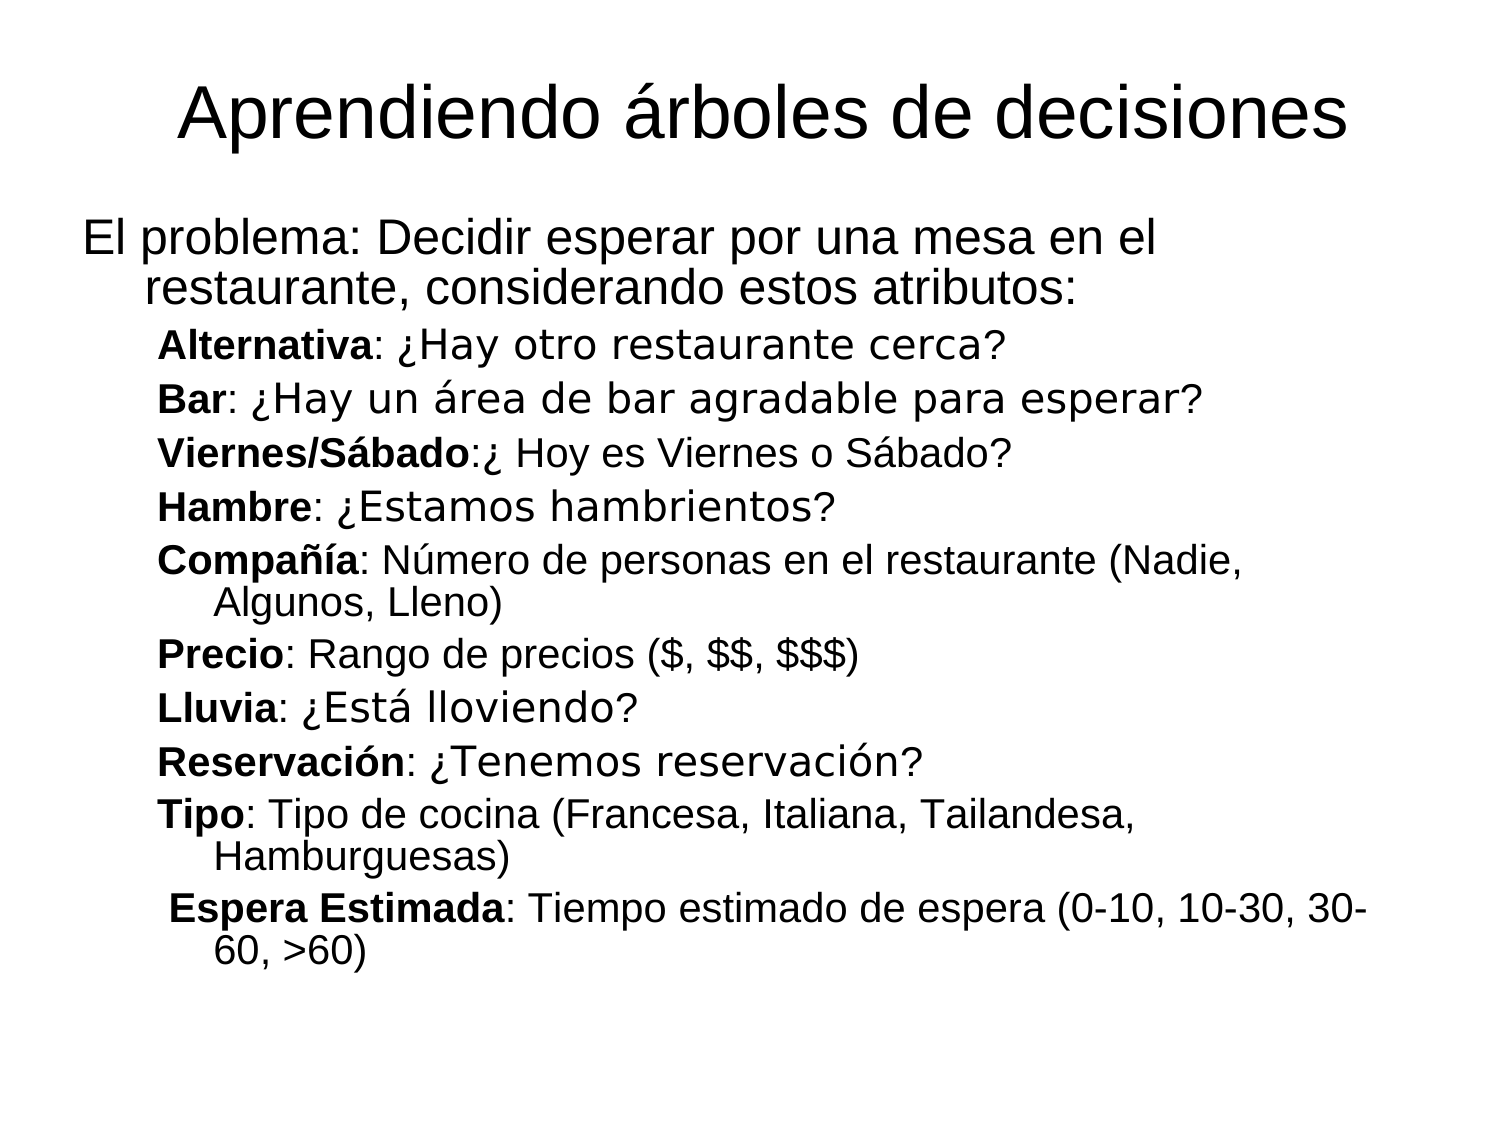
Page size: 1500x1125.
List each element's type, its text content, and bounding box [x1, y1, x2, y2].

title Aprendiendo árboles de decisiones [88, 19, 1439, 207]
list El problema: Decidir esperar por una mesa en el restaurante, considerando estos atributos: Alternativa: ¿Hay otro restaurante cerca? Bar: ¿Hay un área de bar agradable para esperar? Viernes/Sábado:¿ Hoy es Viernes o Sábado? Hambre: ¿Estamos hambrientos? Compañía: Número de personas en el restaurante (Nadie, Algunos, Lleno) Precio: Rango de precios ($, $$, $$$) Lluvia: ¿Está lloviendo? Reservación: ¿Tenemos reservación? Tipo: Tipo de cocina (Francesa, Italiana, Tailandesa, Hamburguesas) Espera Estimada: Tiempo estimado de espera (0-10, 10-30, 30-60, >60) [67, 206, 1418, 1004]
